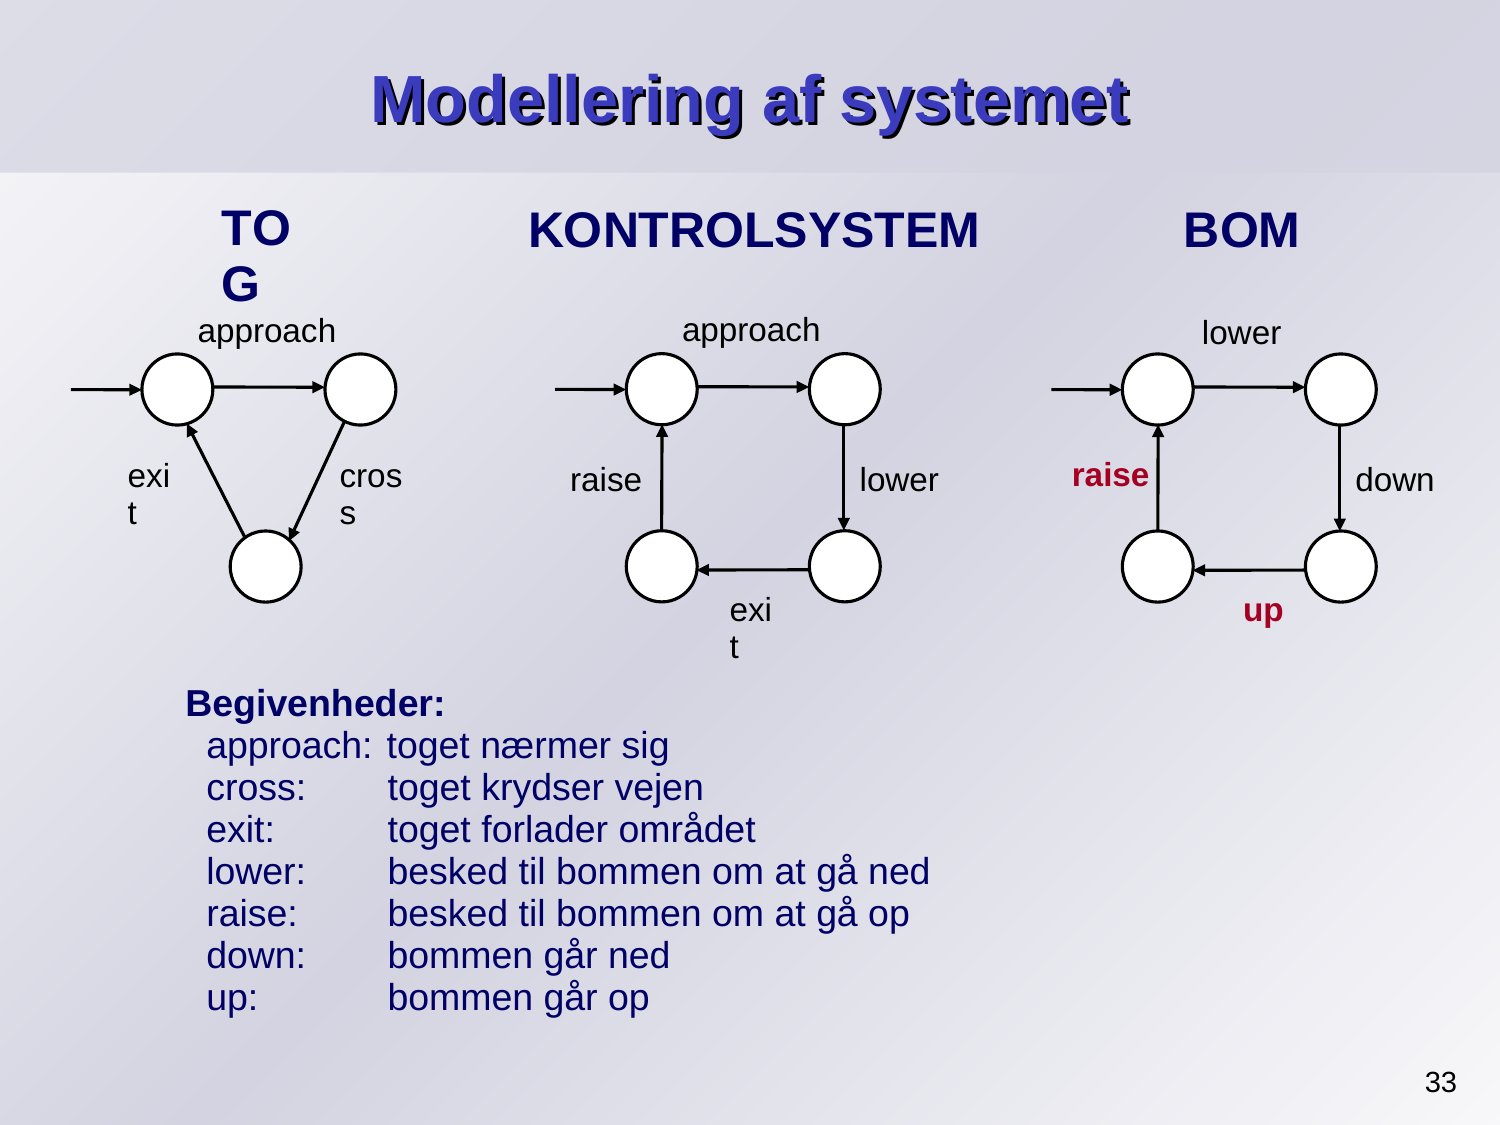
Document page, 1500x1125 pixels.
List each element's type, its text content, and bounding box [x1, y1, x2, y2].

text_box raise [555, 453, 658, 507]
text_box lower [844, 453, 954, 507]
text_box [626, 530, 698, 602]
text_box [1305, 353, 1377, 426]
text_box [1122, 531, 1194, 603]
text_box up [1228, 584, 1299, 637]
text_box TOG [207, 192, 345, 320]
text_box BOM [1169, 194, 1316, 266]
text_box approach [183, 304, 352, 357]
text_box exit [112, 450, 195, 540]
text_box [626, 353, 698, 425]
text_box [809, 353, 881, 425]
text_box [324, 353, 396, 426]
text_box KONTROLSYSTEM [513, 194, 997, 266]
text_box Begivenheder: approach: toget nærmer sig cross: toget krydser vejen exit: toget forlader området lower: besked til bommen om at gå ned raise: besked til bommen om at gå op down: bommen går ned up: bommen går op [170, 674, 947, 1027]
text_box [230, 530, 302, 603]
text_box approach [667, 304, 837, 357]
text_box [1122, 353, 1194, 426]
text_box lower [1187, 306, 1297, 359]
text_box [809, 530, 881, 602]
text_box raise [1057, 448, 1165, 501]
text_box exit [714, 583, 797, 674]
text_box [141, 353, 213, 426]
text_box cross [324, 450, 434, 540]
text_box down [1340, 454, 1450, 507]
title Modellering af systemet [75, 24, 1426, 173]
text_box [1305, 530, 1377, 603]
